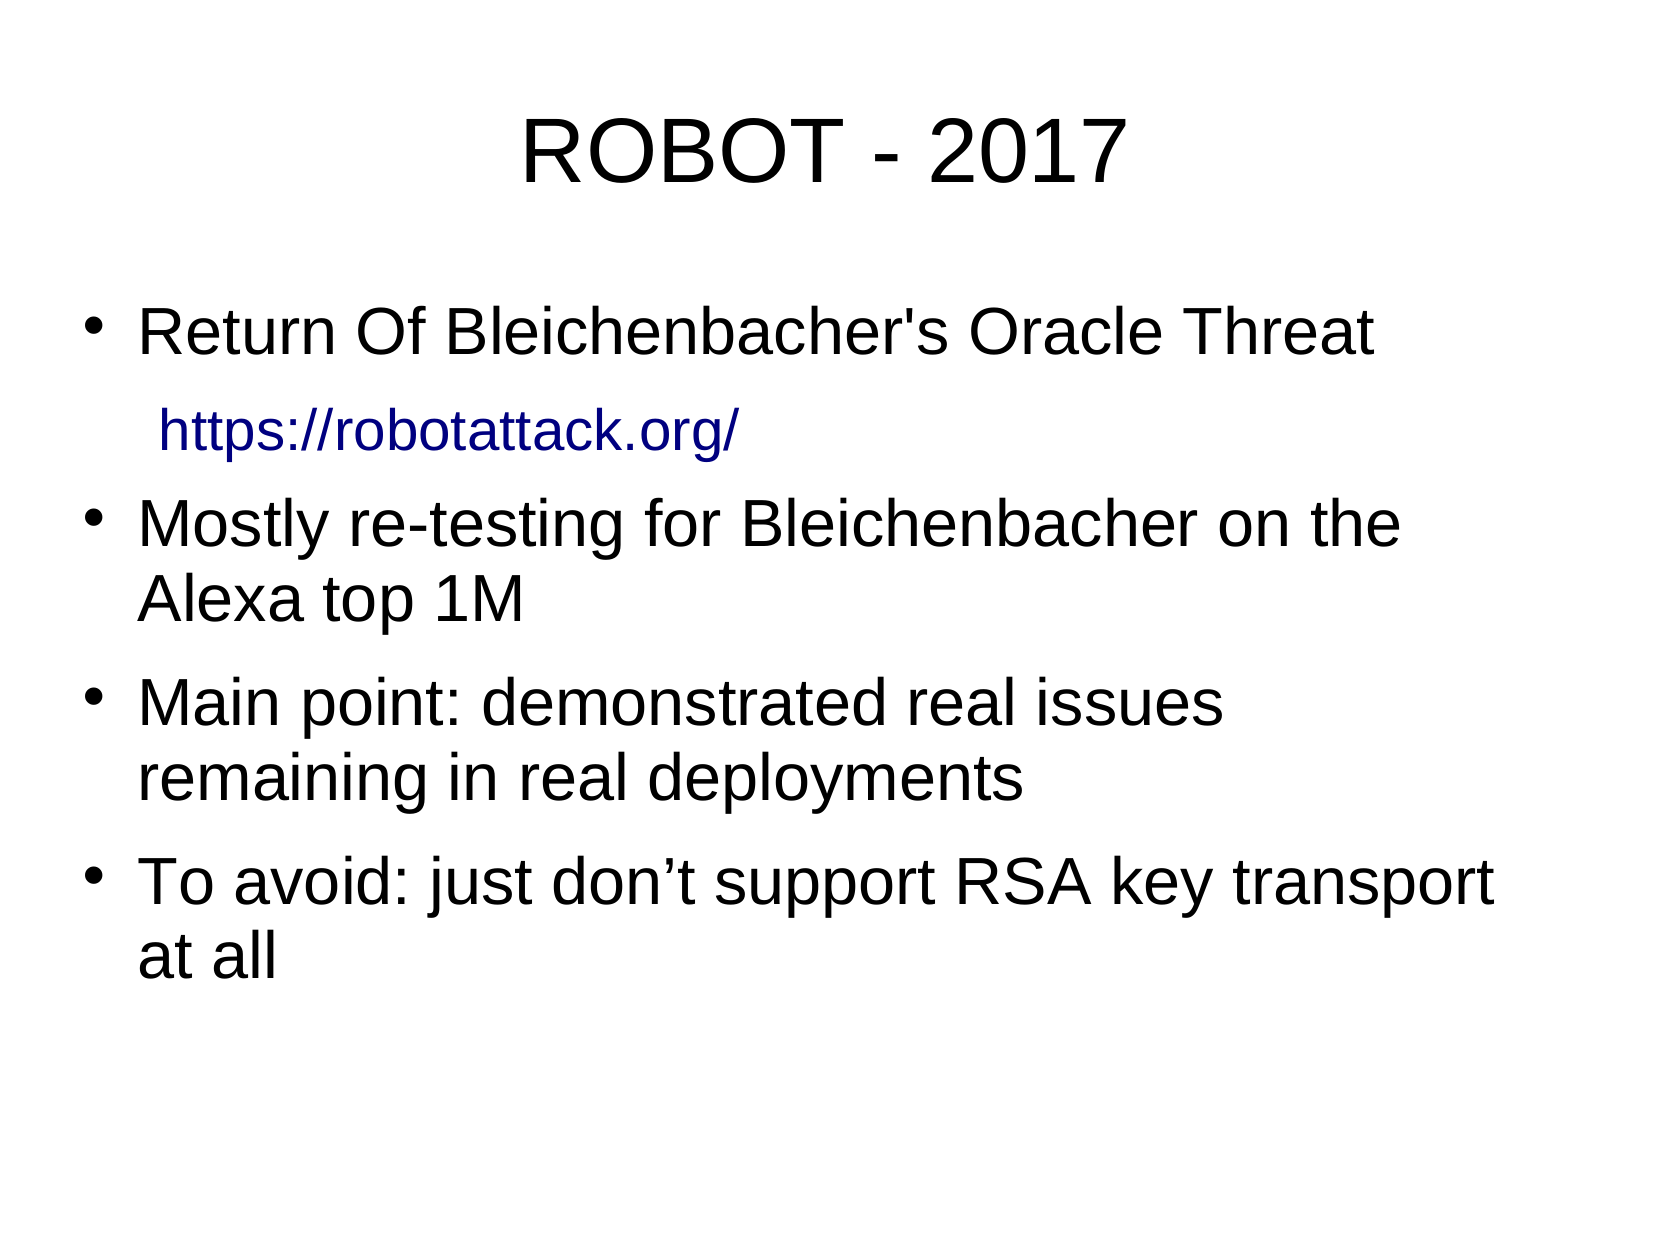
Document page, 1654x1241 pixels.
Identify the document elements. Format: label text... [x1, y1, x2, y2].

title ROBOT - 2017 [82, 49, 1570, 256]
list Return Of Bleichenbacher's Oracle Threat https://robotattack.org/ Mostly re-testing for Bleichenbacher on the Alexa top 1M Main point: demonstrated real issues remaining in real deployments To avoid: just don’t support RSA key transport at all [82, 290, 1537, 1009]
